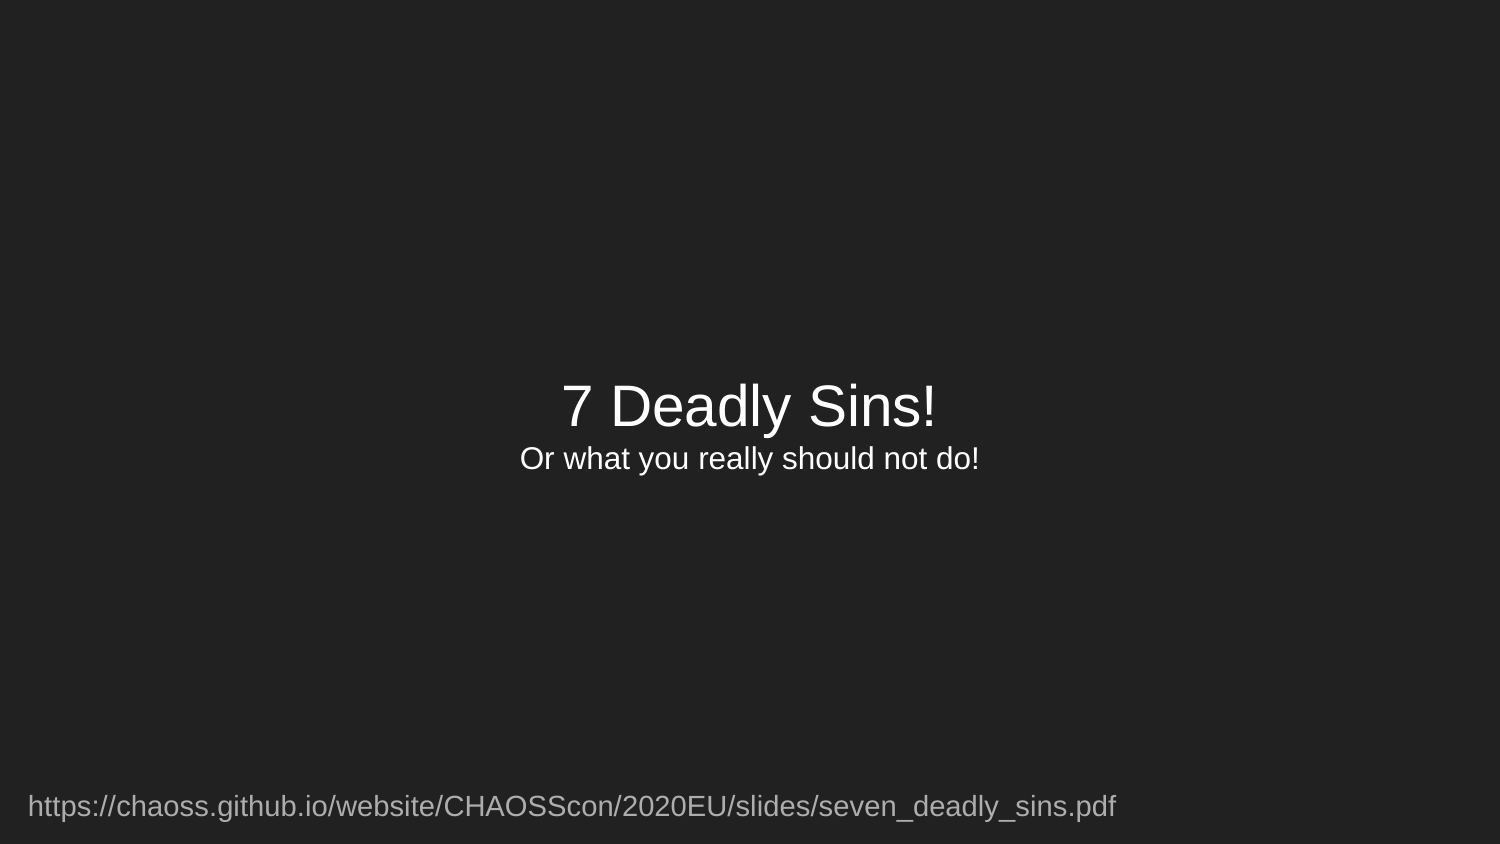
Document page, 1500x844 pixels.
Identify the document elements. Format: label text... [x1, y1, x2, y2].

title 7 Deadly Sins! Or what you really should not do! [51, 352, 1449, 491]
text_box https://chaoss.github.io/website/CHAOSScon/2020EU/slides/seven_deadly_sins.pdf [12, 772, 1310, 838]
